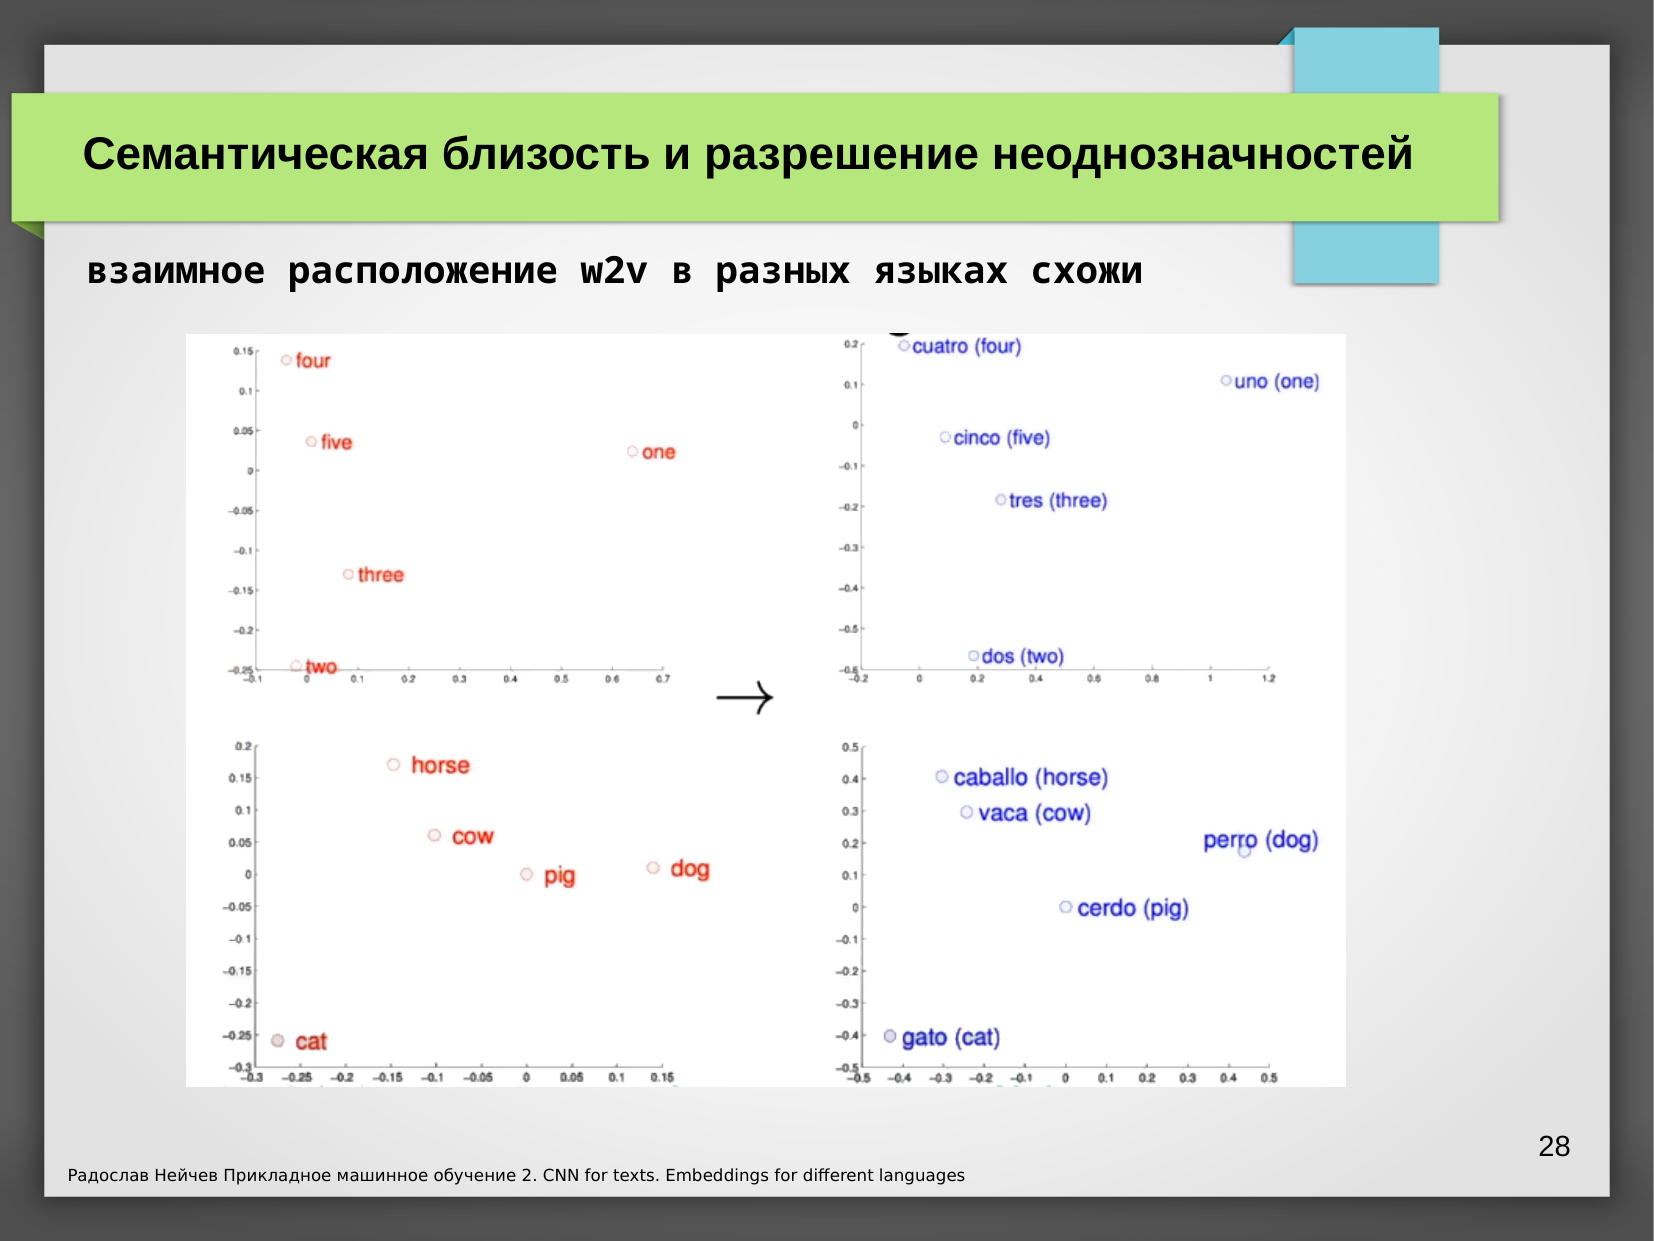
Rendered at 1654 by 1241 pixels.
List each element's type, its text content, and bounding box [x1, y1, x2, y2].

text_box Радослав Нейчев Прикладное машинное обучение 2. CNN for texts. Embeddings for different languages [52, 1158, 1205, 1193]
title Семантическая близость и разрешение неоднозначностей [82, 121, 1489, 187]
picture [0, 0, 1654, 1241]
text_box взаимное расположение w2v в разных языках схожи [70, 236, 1229, 308]
